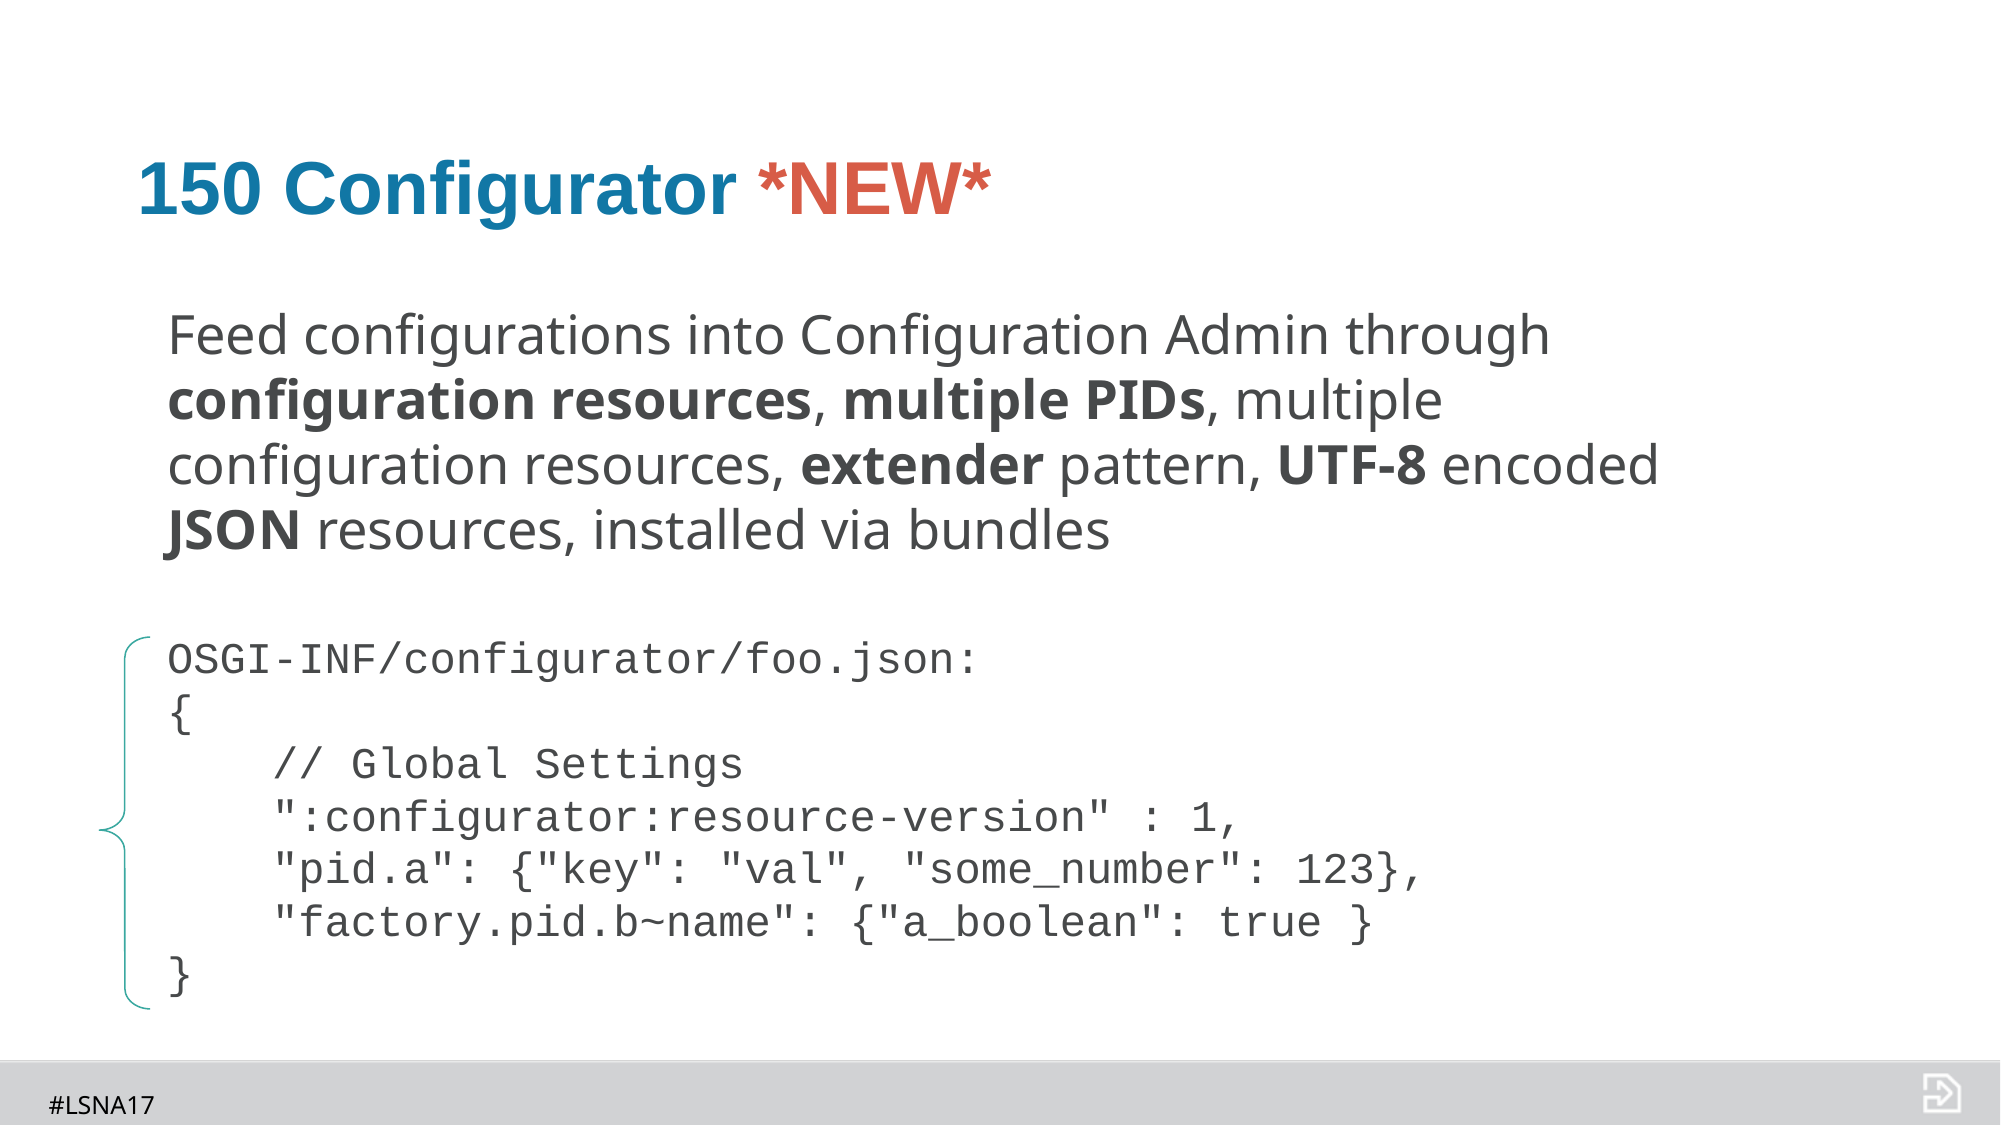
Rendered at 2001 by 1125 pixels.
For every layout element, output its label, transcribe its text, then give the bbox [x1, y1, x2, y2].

list Feed configurations into Configuration Admin through configuration resources, multiple PIDs, multiple configuration resources, extender pattern, UTF-8 encoded JSON resources, installed via bundles OSGI-INF/configurator/foo.json: { // Global Settings ":configurator:resource-version" : 1, "pid.a": {"key": "val", "some_number": 123}, "factory.pid.b~name": {"a_boolean": true } } [122, 285, 1857, 995]
picture [0, 0, 2001, 1125]
title 150 Configurator *NEW* [122, 142, 1600, 227]
